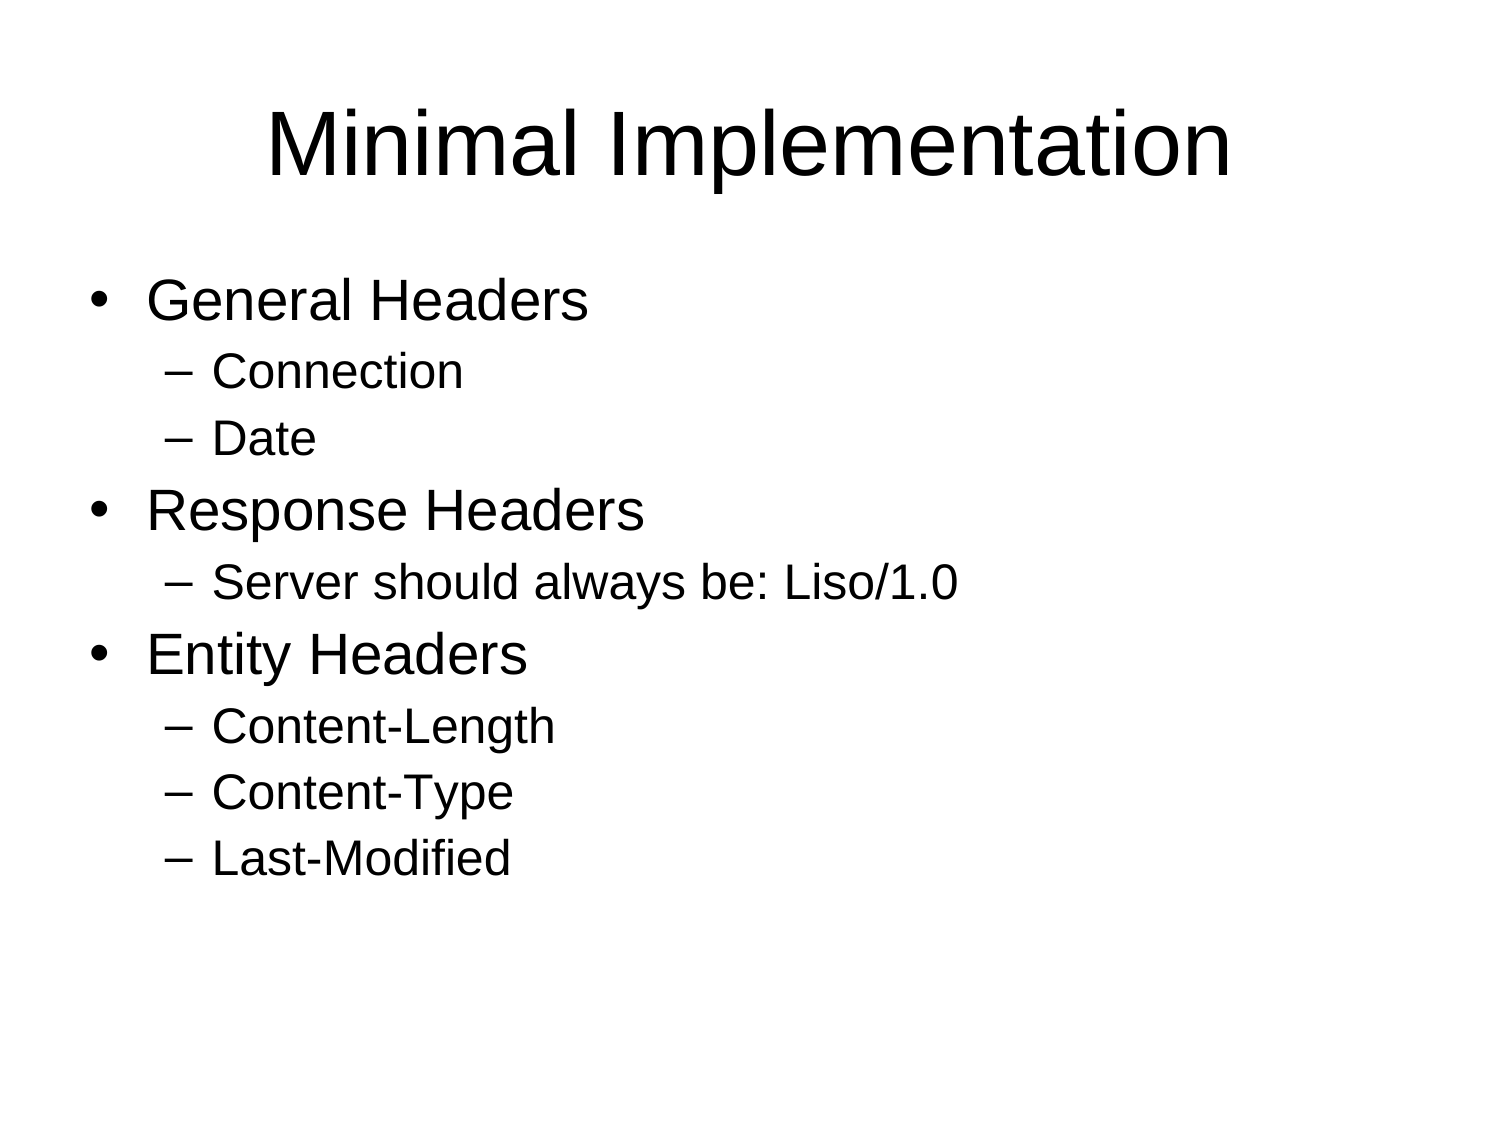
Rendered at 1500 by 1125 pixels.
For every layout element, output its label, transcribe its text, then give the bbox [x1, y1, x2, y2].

title Minimal Implementation [75, 45, 1426, 233]
list General Headers Connection Date Response Headers Server should always be: Liso/1.0 Entity Headers Content-Length Content-Type Last-Modified [75, 262, 1426, 1005]
